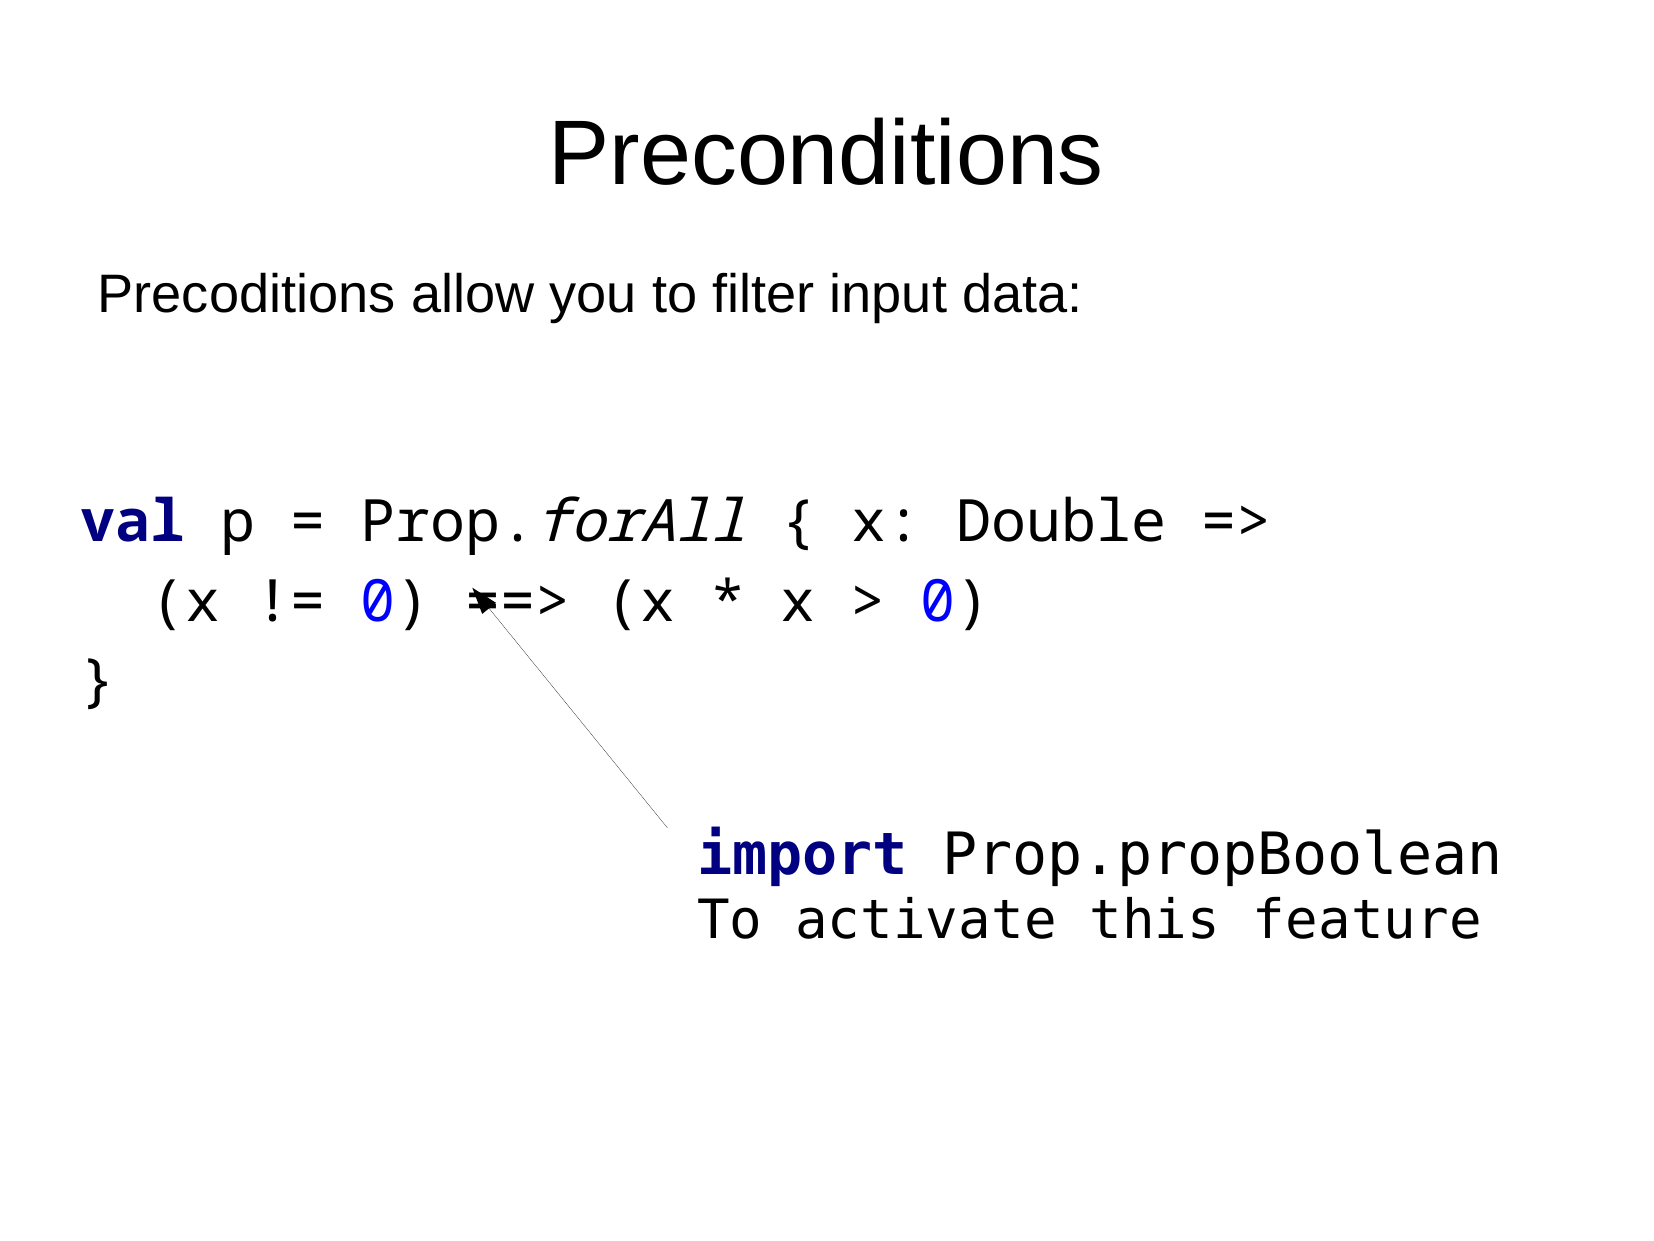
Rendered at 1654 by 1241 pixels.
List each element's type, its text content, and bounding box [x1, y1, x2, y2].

title Preconditions [82, 49, 1571, 257]
text_box Precoditions allow you to filter input data: [82, 256, 1542, 393]
text_box import Prop.propBoolean To activate this feature [682, 812, 1534, 964]
list val p = Prop.forAll { x: Double => (x != 0) ==> (x * x > 0) } [80, 479, 1570, 994]
